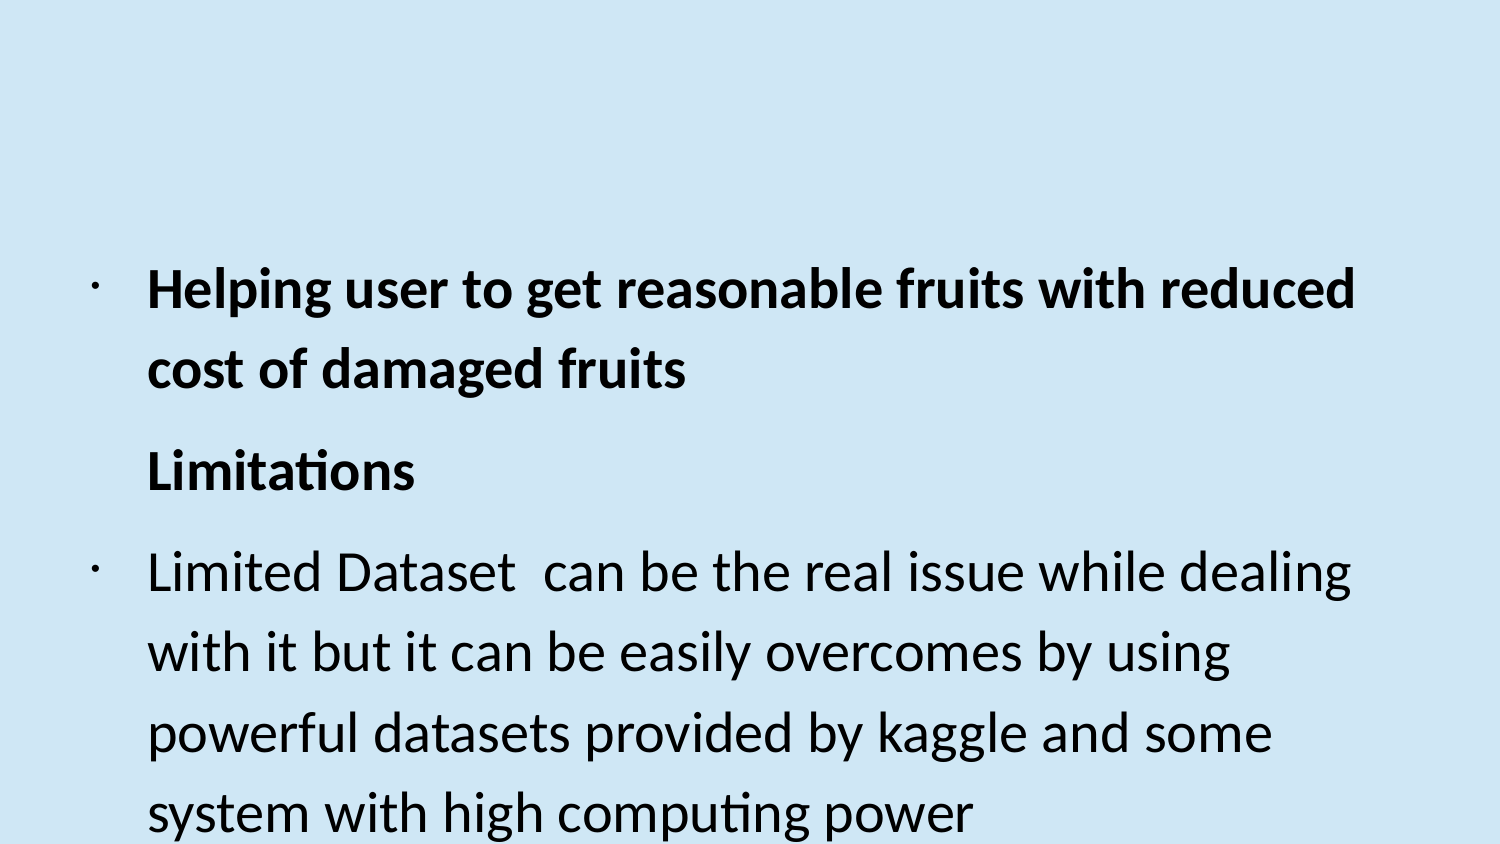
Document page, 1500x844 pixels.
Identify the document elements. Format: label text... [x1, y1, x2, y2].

list Helping user to get reasonable fruits with reduced cost of damaged fruits Limitations Limited Dataset can be the real issue while dealing with it but it can be easily overcomes by using powerful datasets provided by kaggle and some system with high computing power [76, 232, 1429, 784]
